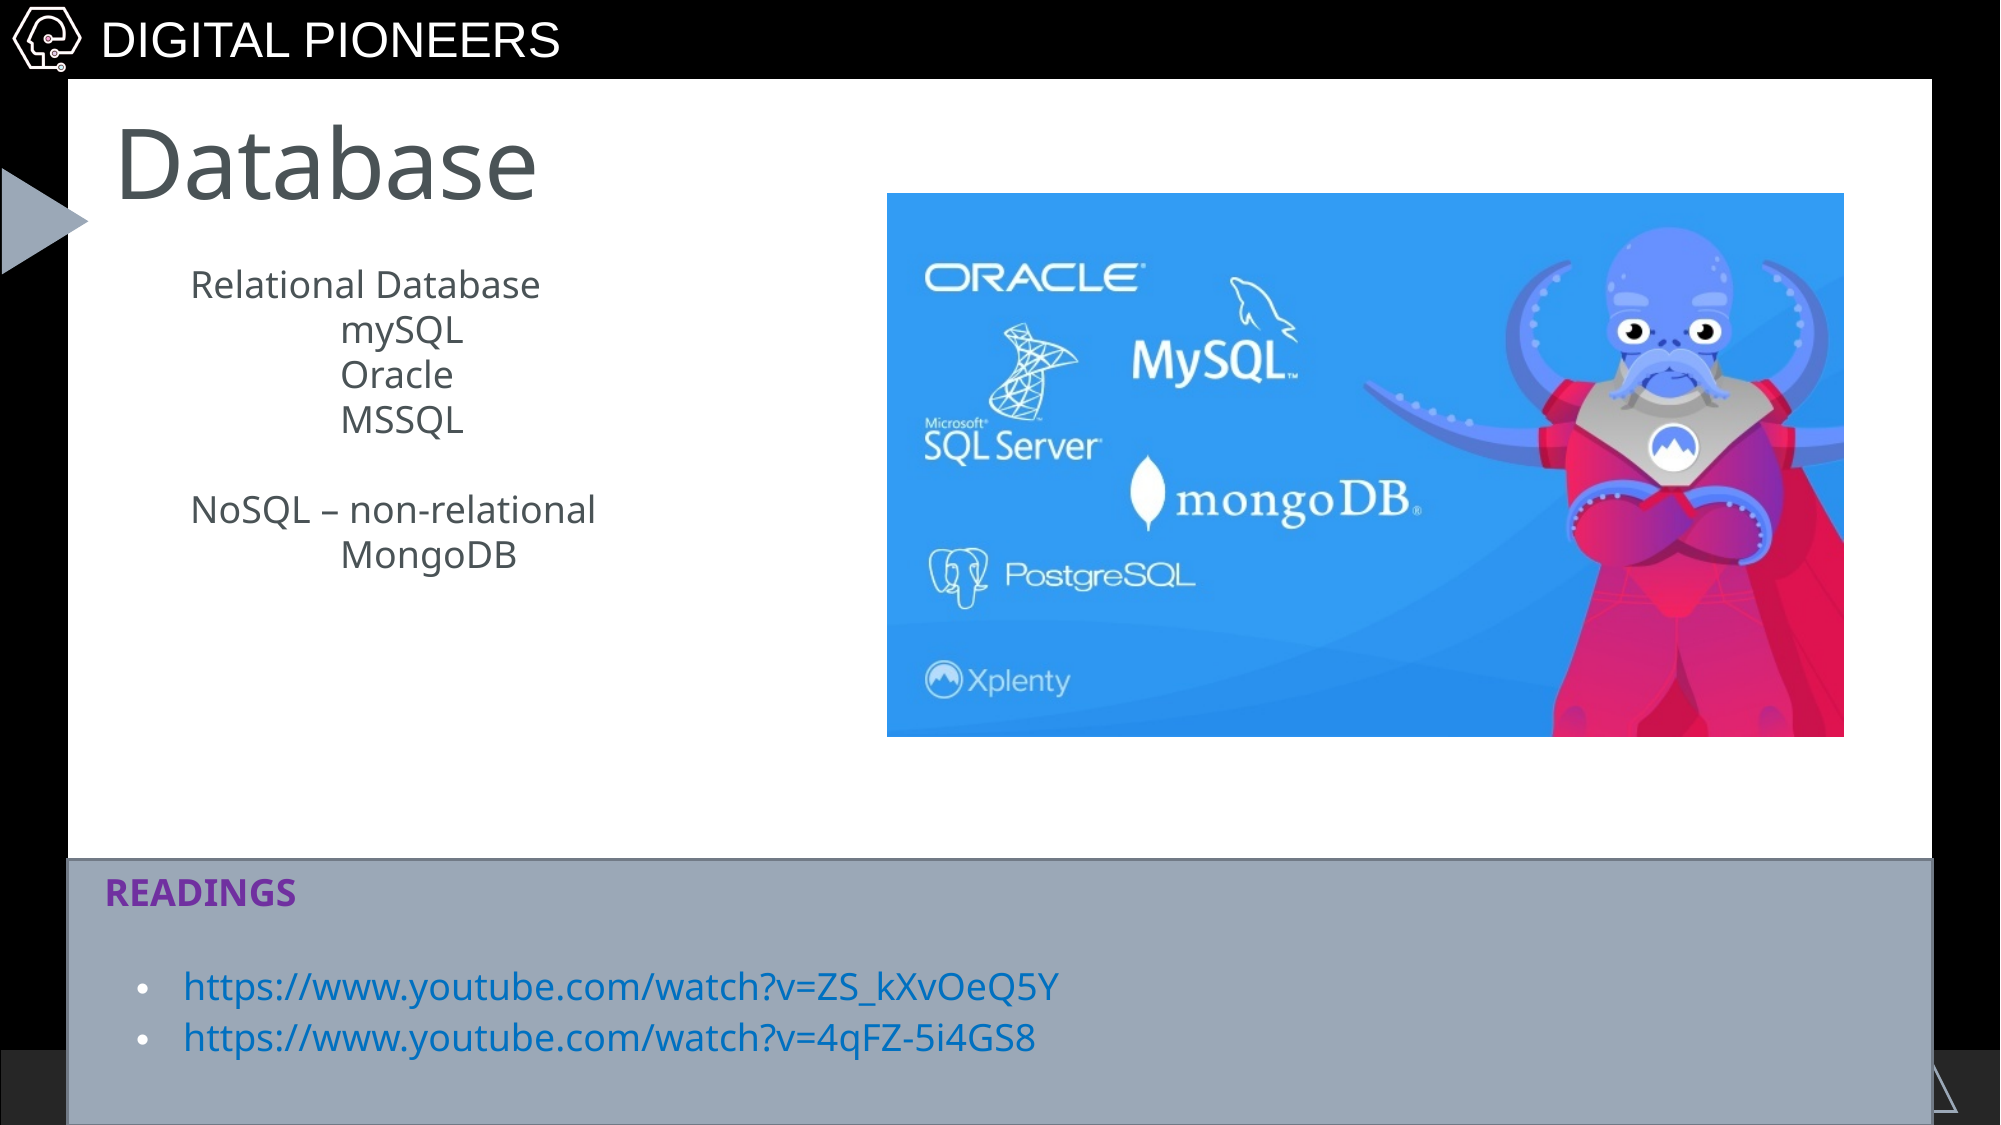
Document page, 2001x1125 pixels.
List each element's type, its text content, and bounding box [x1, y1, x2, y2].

title Database [98, 93, 1813, 243]
text_box DIGITAL PIONEERS [85, 0, 596, 76]
picture [887, 193, 1844, 738]
text_box READINGS [89, 861, 326, 922]
text_box Relational Database mySQL Oracle MSSQL NoSQL – non-relational MongoDB [128, 253, 887, 633]
picture [7, 5, 85, 73]
text_box [68, 860, 1933, 1125]
text_box https://www.youtube.com/watch?v=ZS_kXvOeQ5Y https://www.youtube.com/watch?v=4qFZ-5i4GS8 [121, 955, 1268, 1107]
